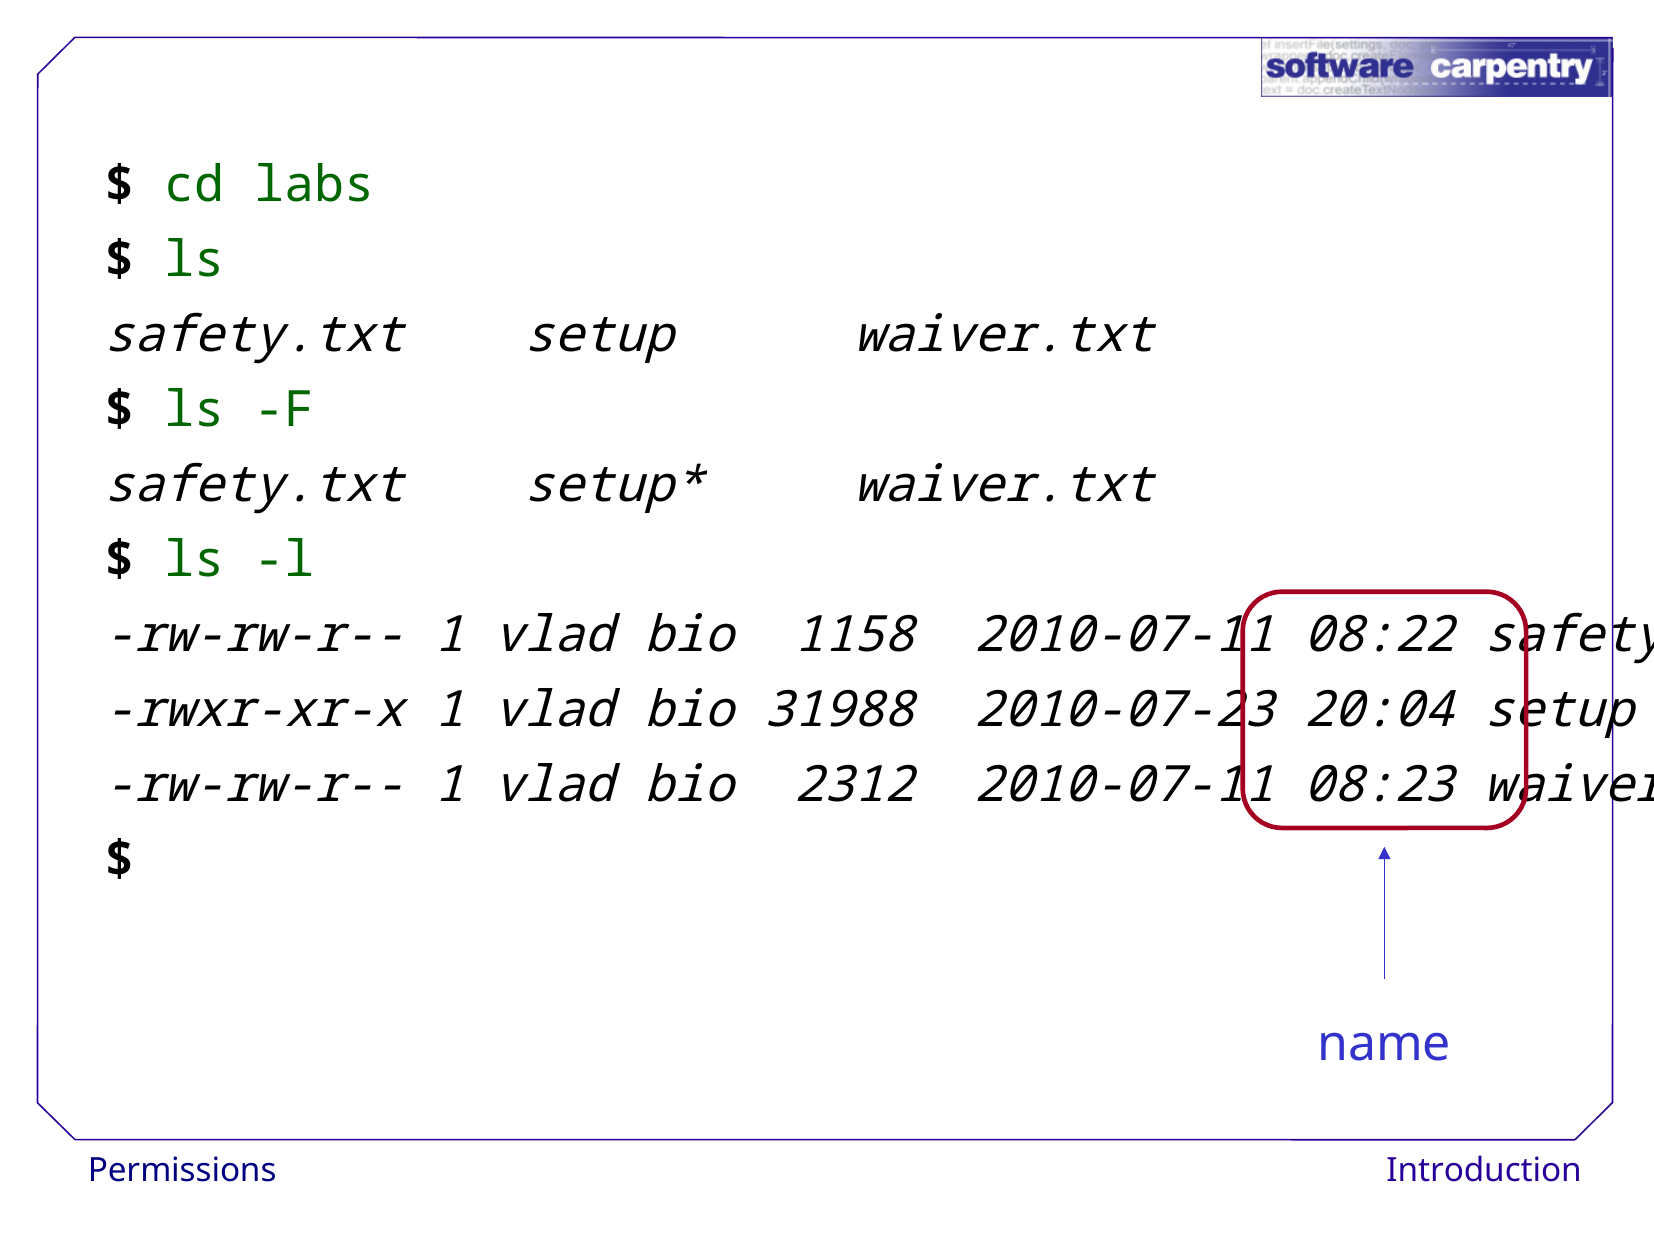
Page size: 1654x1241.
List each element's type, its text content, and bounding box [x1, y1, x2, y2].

text_box $ cd labs $ ls safety.txt setup waiver.txt $ ls -F safety.txt setup* waiver.txt $ ls -l -rw-rw-r-- 1 vlad bio 1158 2010-07-11 08:22 safety.txt -rwxr-xr-x 1 vlad bio 31988 2010-07-23 20:04 setup -rw-rw-r-- 1 vlad bio 2312 2010-07-11 08:23 waiver.txt $ [1246, 595, 1512, 825]
picture [1261, 39, 1613, 97]
text_box $ cd labs $ ls safety.txt setup waiver.txt $ ls -F safety.txt setup* waiver.txt $ ls -l -rw-rw-r-- 1 vlad bio 1158 2010-07-11 08:22 safety.txt -rwxr-xr-x 1 vlad bio 31988 2010-07-23 20:04 setup -rw-rw-r-- 1 vlad bio 2312 2010-07-11 08:23 waiver.txt $ [89, 128, 1512, 1131]
text_box name [1233, 988, 1536, 1084]
